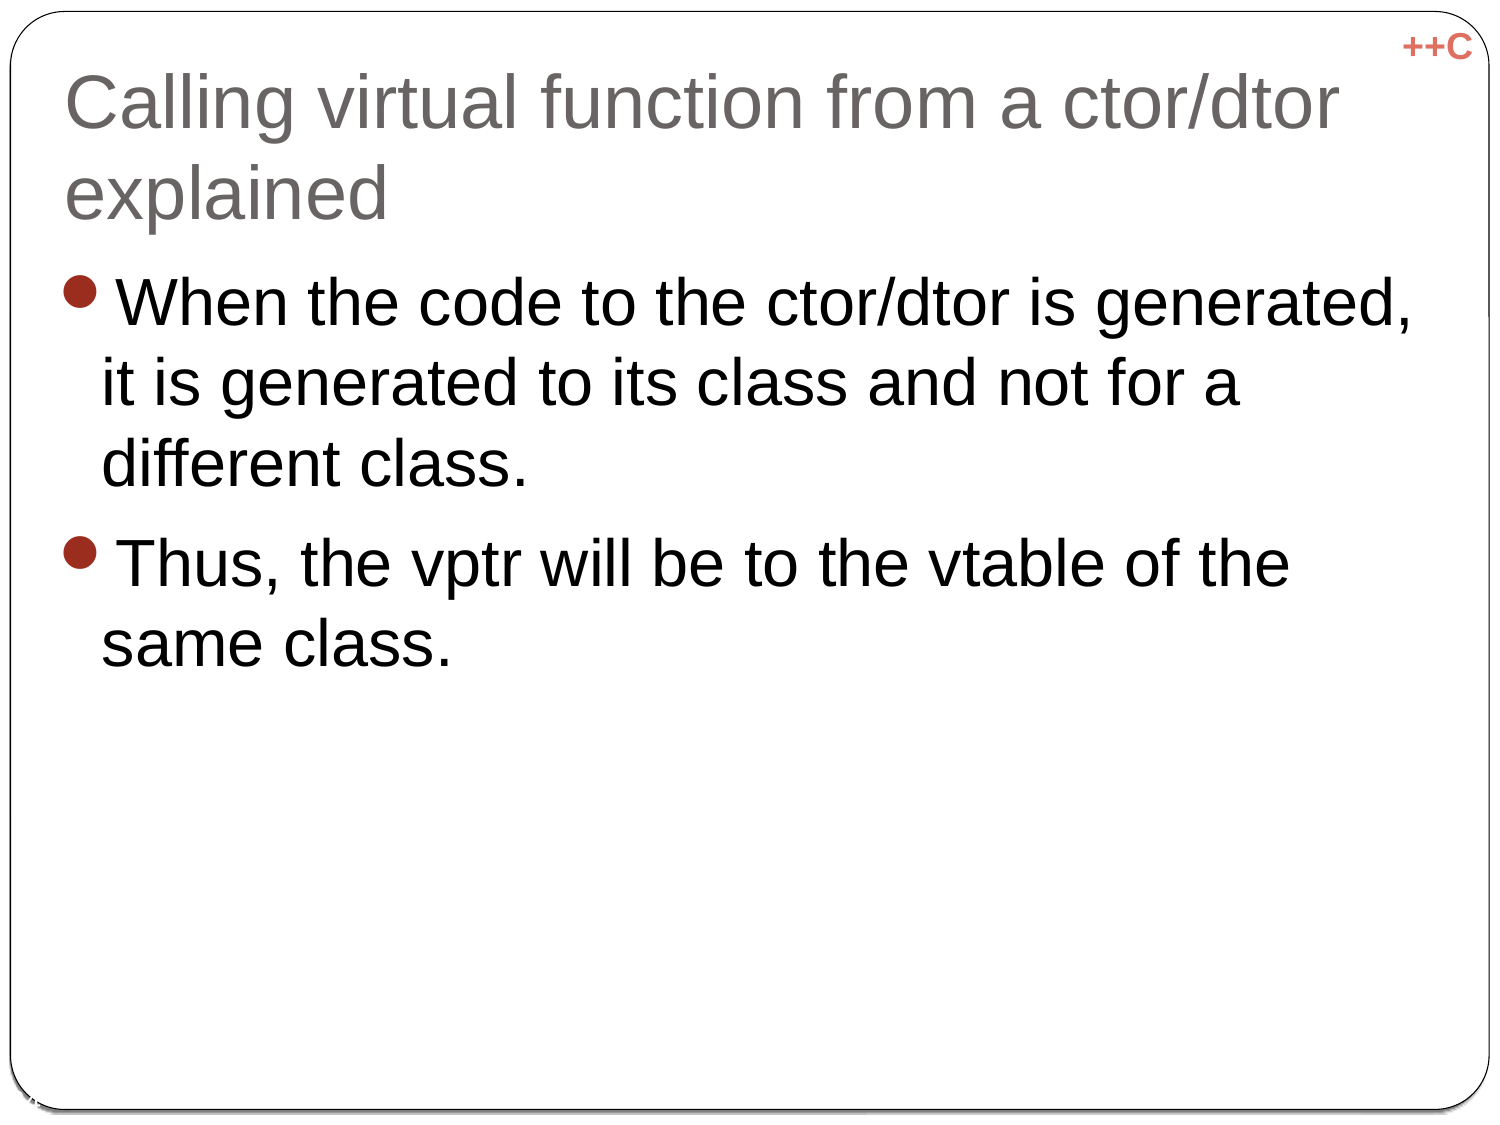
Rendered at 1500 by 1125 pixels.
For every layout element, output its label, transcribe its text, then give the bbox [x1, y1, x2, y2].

text_box When the code to the ctor/dtor is generated, it is generated to its class and not for a different class. Thus, the vptr will be to the vtable of the same class. [44, 251, 1445, 1125]
title Calling virtual function from a ctor/dtor explained [50, 45, 1450, 250]
slide_number <number> [0, 1074, 44, 1125]
